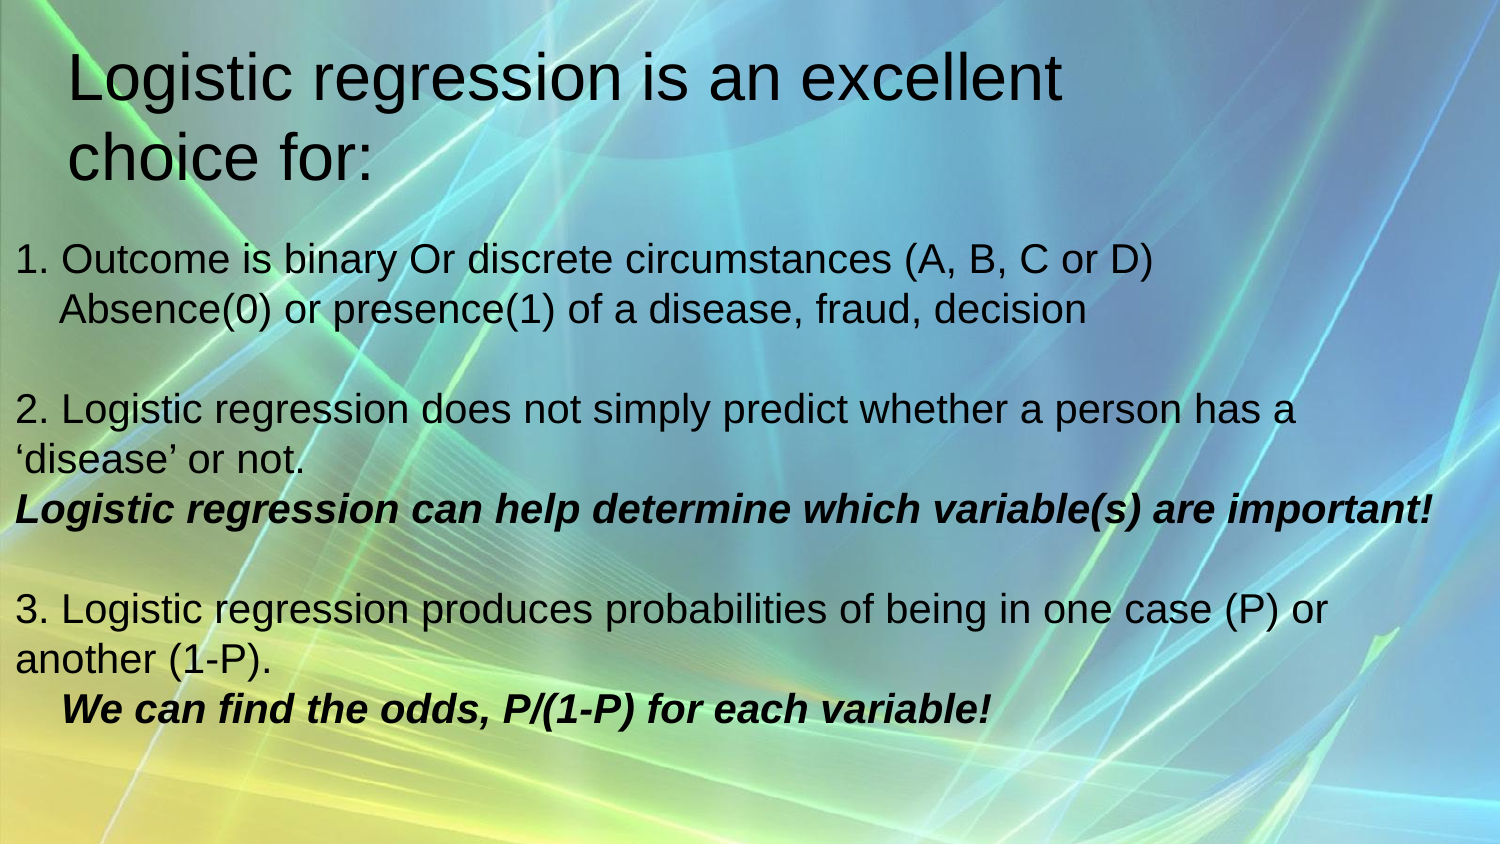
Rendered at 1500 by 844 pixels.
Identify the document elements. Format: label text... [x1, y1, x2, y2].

title 1. Outcome is binary Or discrete circumstances (A, B, C or D) Absence(0) or presence(1) of a disease, fraud, decision 2. Logistic regression does not simply predict whether a person has a ‘disease’ or not. Logistic regression can help determine which variable(s) are important! 3. Logistic regression produces probabilities of being in one case (P) or another (1-P). We can find the odds, P/(1-P) for each variable! [0, 216, 1482, 791]
picture [0, 0, 1500, 844]
text_box Logistic regression is an excellent choice for: [52, 18, 1189, 209]
